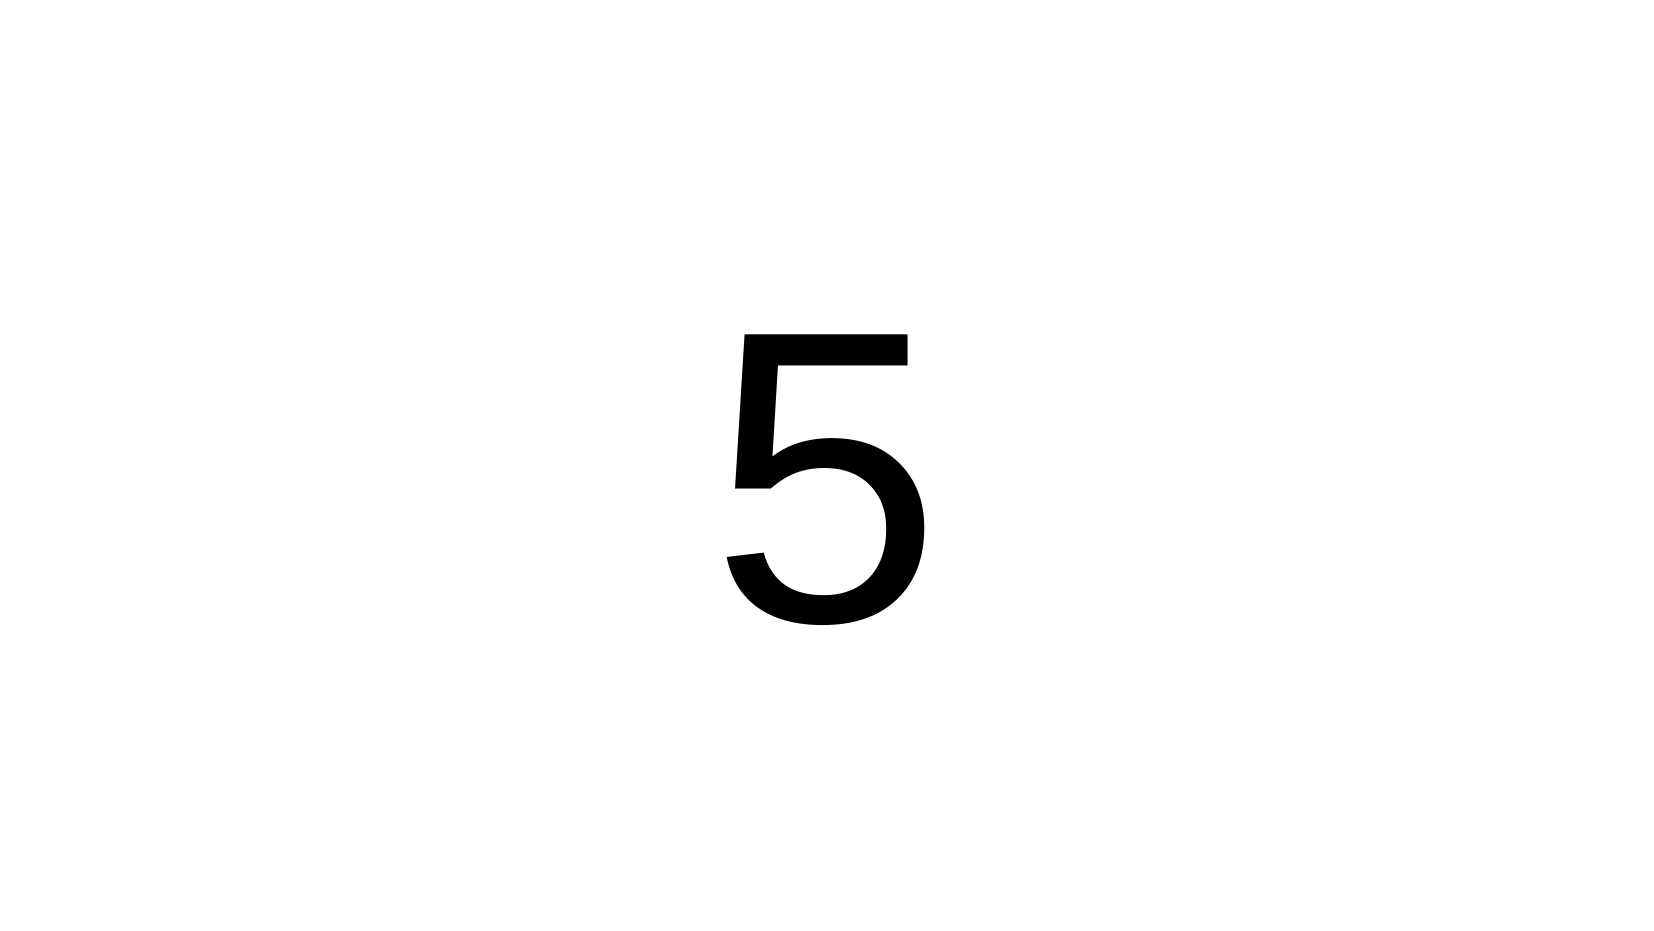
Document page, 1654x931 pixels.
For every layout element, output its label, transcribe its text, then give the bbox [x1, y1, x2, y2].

title 5 [0, 23, 1654, 931]
